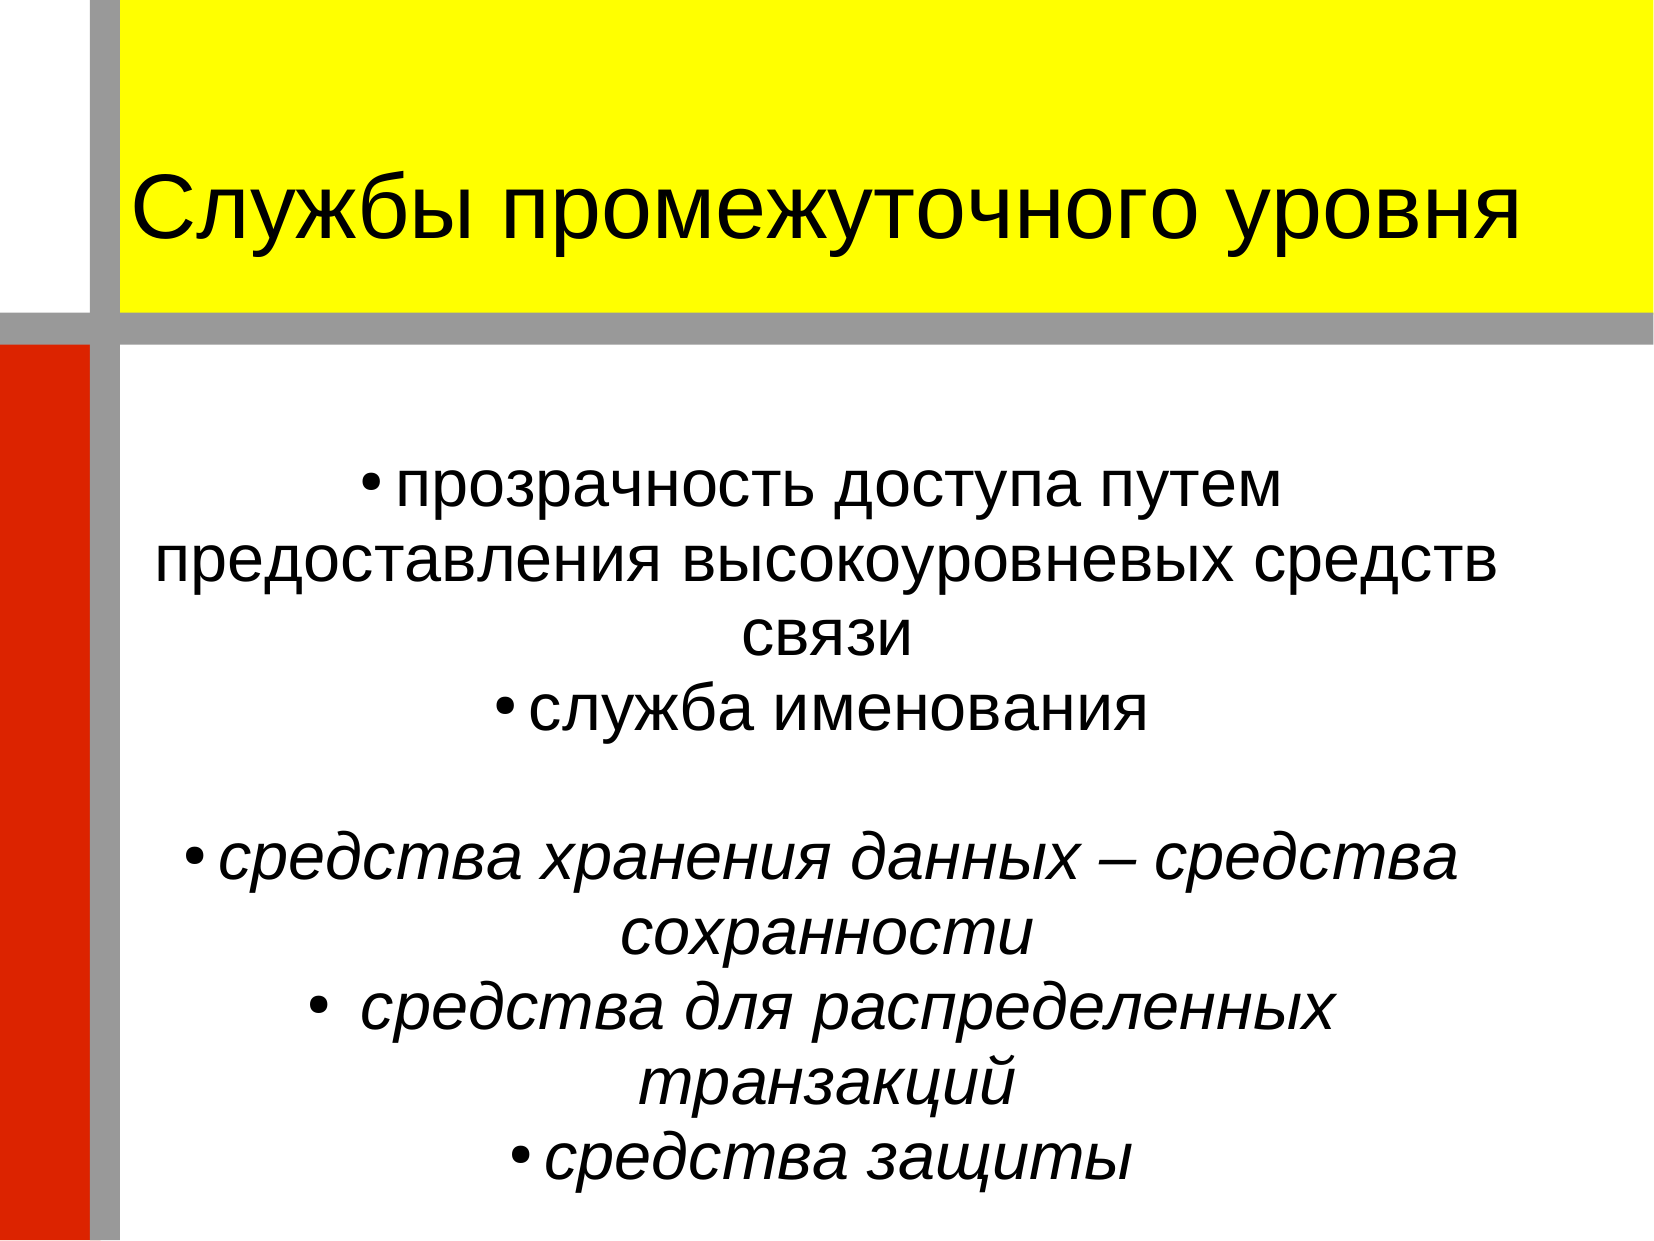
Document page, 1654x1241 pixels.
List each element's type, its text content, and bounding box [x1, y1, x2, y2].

subtitle прозрачность доступа путем предоставления высокоуровневых средств связи служба именования средства хранения данных – средства сохранности средства для распределенных транзакций средства защиты [121, 399, 1534, 1241]
title Службы промежуточного уровня [121, 110, 1534, 303]
